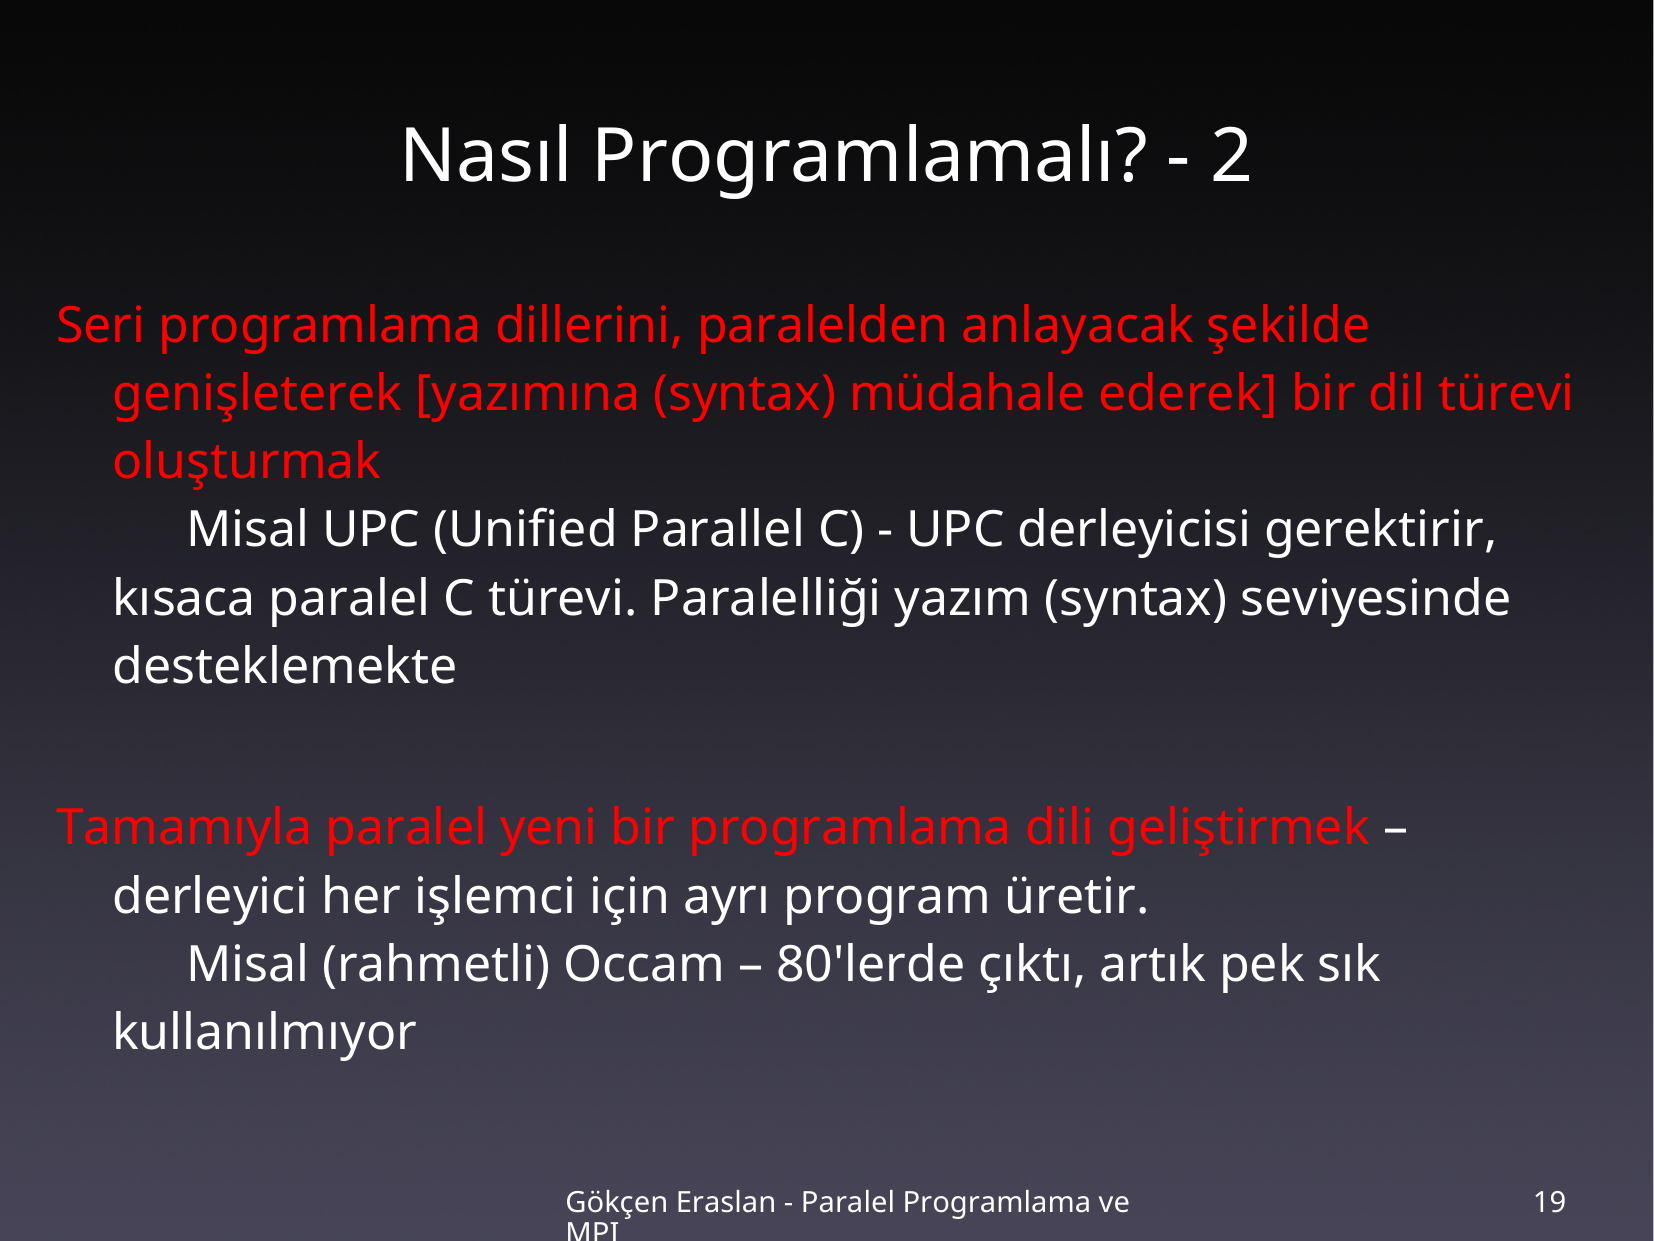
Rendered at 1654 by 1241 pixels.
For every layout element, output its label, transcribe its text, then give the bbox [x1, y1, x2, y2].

title Nasıl Programlamalı? - 2 [41, 49, 1613, 257]
picture [596, 1224, 604, 1233]
list Seri programlama dillerini, paralelden anlayacak şekilde genişleterek [yazımına (syntax) müdahale ederek] bir dil türevi oluşturmak Misal UPC (Unified Parallel C) - UPC derleyicisi gerektirir, kısaca paralel C türevi. Paralelliği yazım (syntax) seviyesinde desteklemekte Tamamıyla paralel yeni bir programlama dili geliştirmek – derleyici her işlemci için ayrı program üretir. Misal (rahmetli) Occam – 80'lerde çıktı, artık pek sık kullanılmıyor [41, 280, 1613, 1077]
picture [0, 0, 1654, 1241]
picture [580, 1226, 586, 1241]
picture [570, 1226, 576, 1241]
